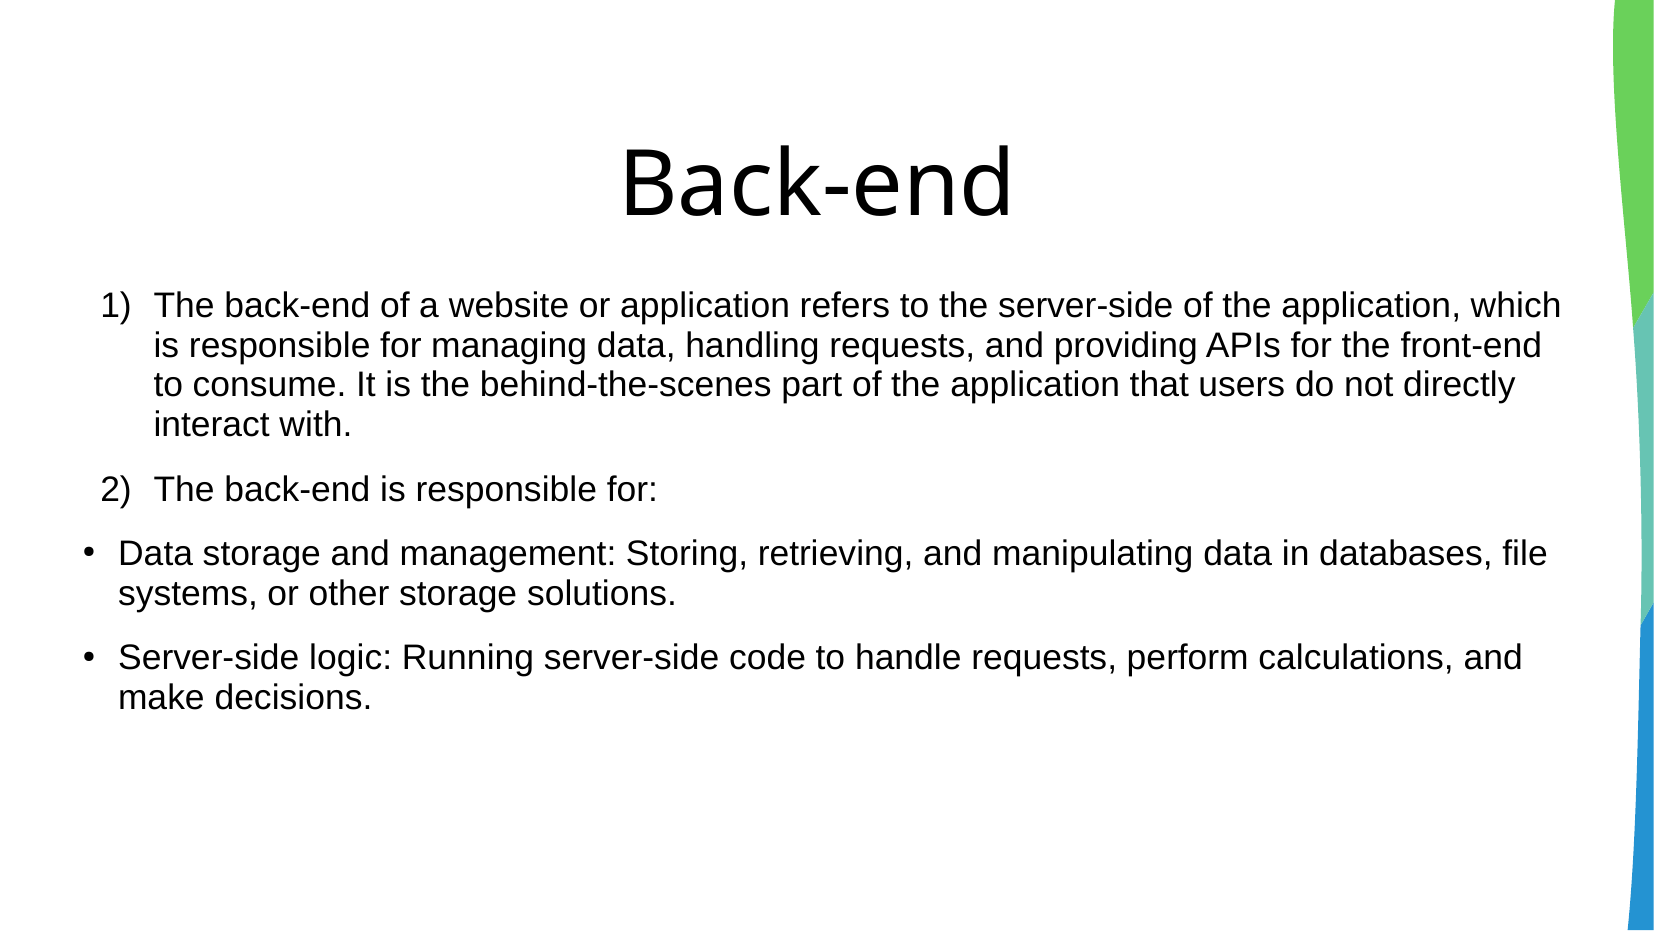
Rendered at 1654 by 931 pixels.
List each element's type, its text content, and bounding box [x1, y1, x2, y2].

title Back-end [105, 102, 1530, 258]
list The back-end of a website or application refers to the server-side of the application, which is responsible for managing data, handling requests, and providing APIs for the front-end to consume. It is the behind-the-scenes part of the application that users do not directly interact with. The back-end is responsible for: Data storage and management: Storing, retrieving, and manipulating data in databases, file systems, or other storage solutions. Server-side logic: Running server-side code to handle requests, perform calculations, and make decisions. [82, 285, 1571, 757]
